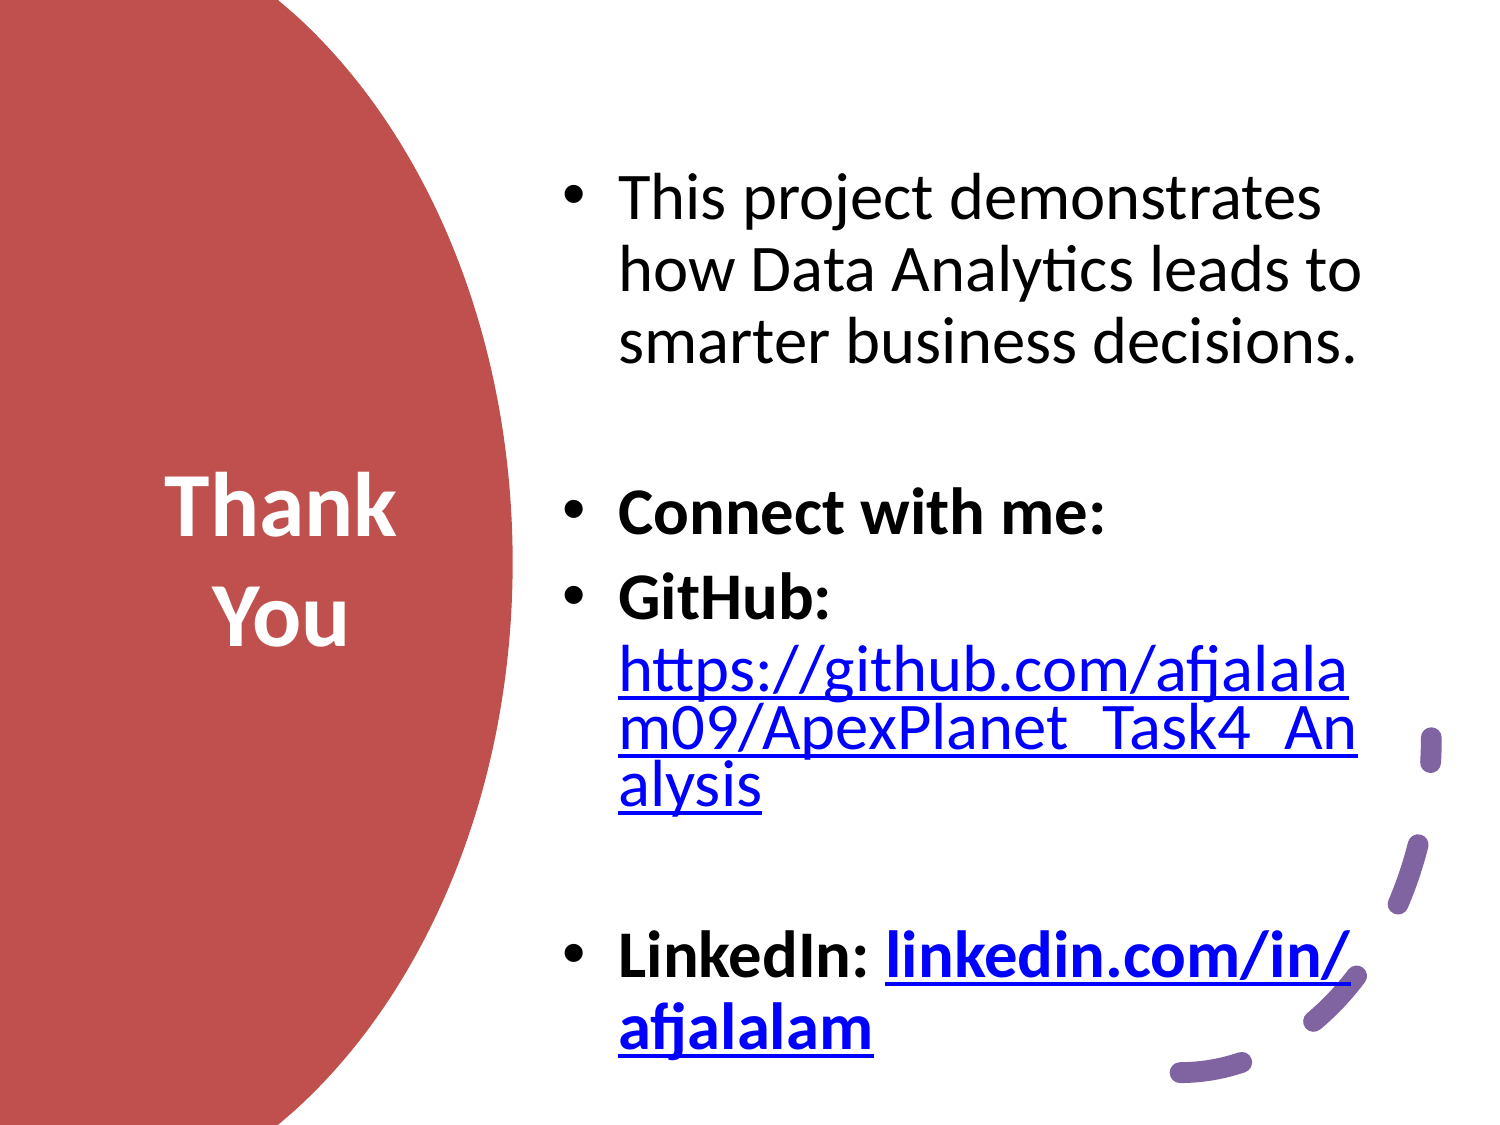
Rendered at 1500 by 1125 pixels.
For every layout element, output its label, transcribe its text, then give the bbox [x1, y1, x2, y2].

text_box [479, 322, 513, 803]
list This project demonstrates how Data Analytics leads to smarter business decisions. Connect with me: GitHub: https://github.com/afjalalam09/ApexPlanet_Task4_Analysis LinkedIn: linkedin.com/in/afjalalam [547, 97, 1397, 1014]
title Thank You [84, 189, 479, 921]
text_box [0, 0, 434, 1125]
